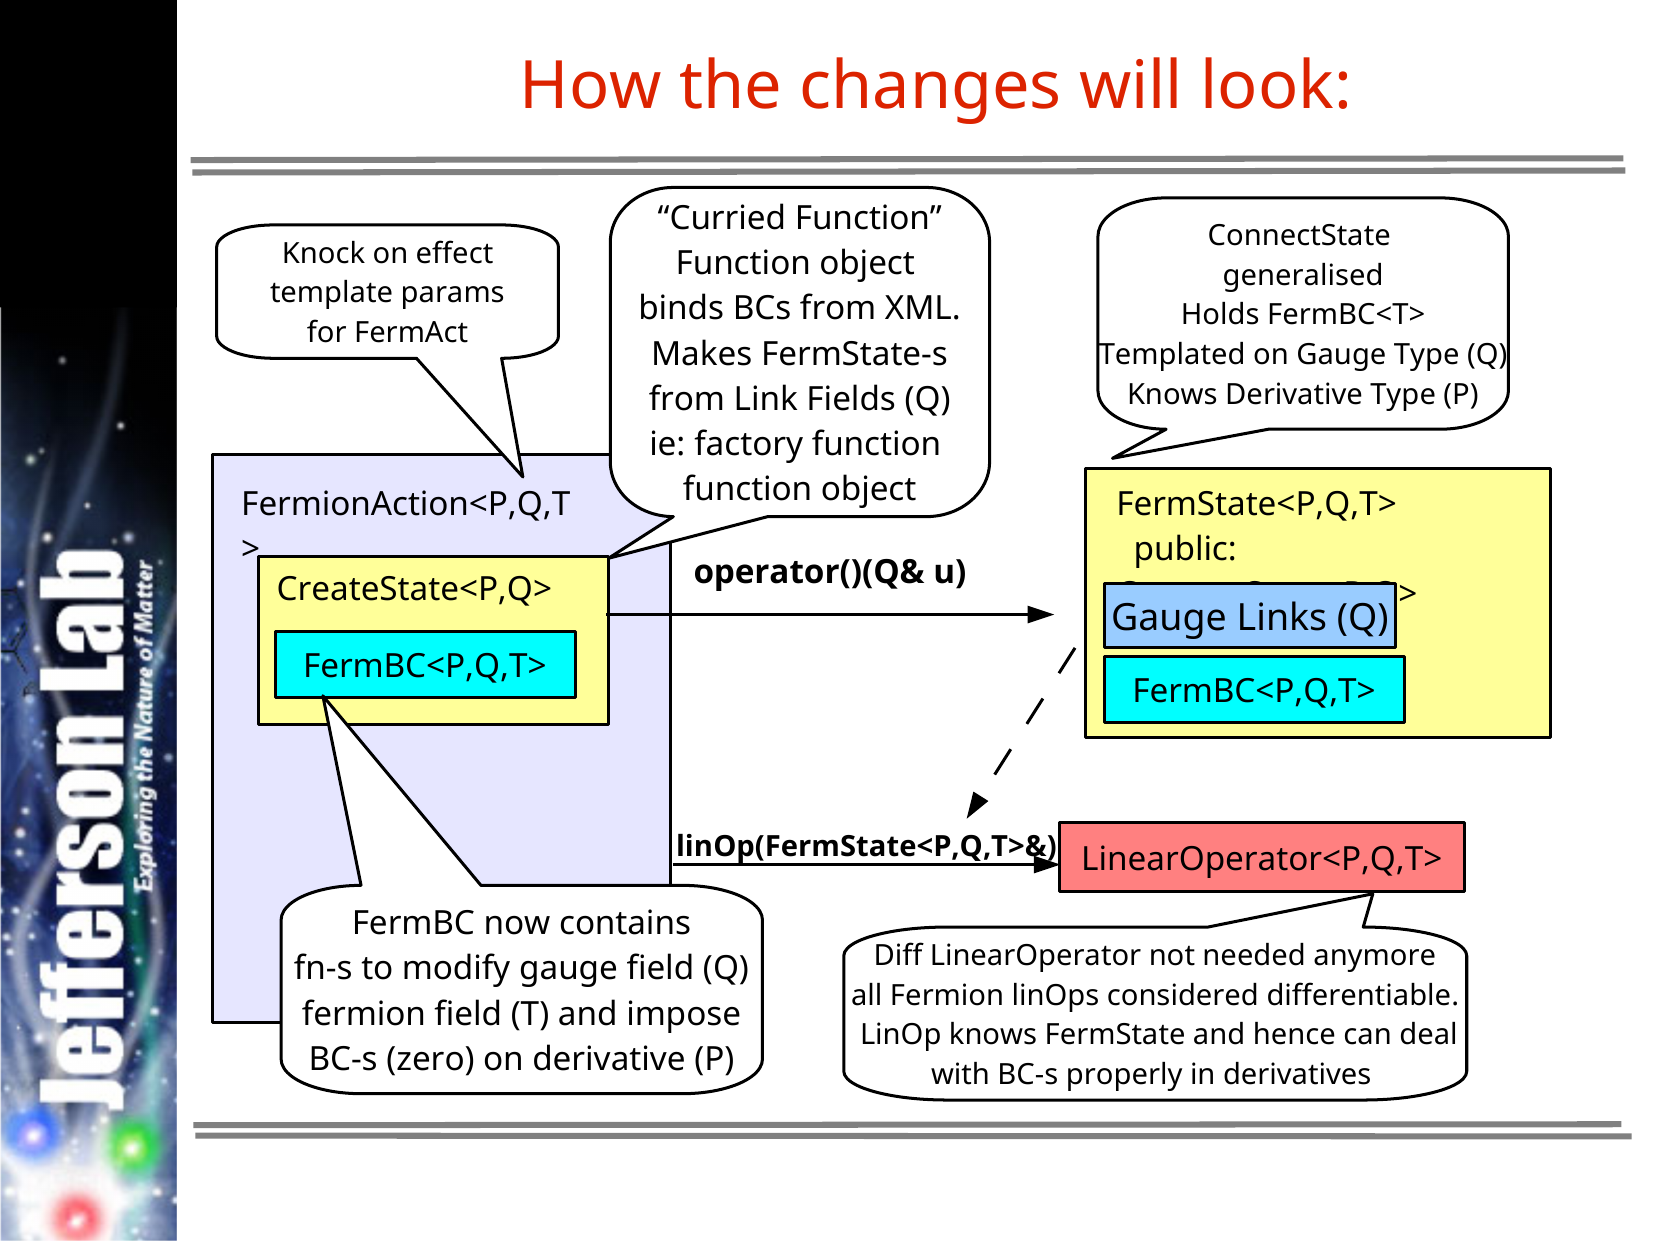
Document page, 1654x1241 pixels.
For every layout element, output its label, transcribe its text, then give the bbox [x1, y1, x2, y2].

text_box FermBC<P,Q,T> [1104, 656, 1405, 723]
text_box Knock on effect template params for FermAct [216, 224, 559, 477]
text_box FermBC<P,Q,T> [275, 631, 576, 698]
text_box Diff LinearOperator not needed anymore all Fermion linOps considered differentiable. LinOp knows FermState and hence can deal with BC-s properly in derivatives [843, 893, 1467, 1101]
text_box FermionAction<P,Q,T> [225, 470, 598, 536]
text_box Gauge Links (Q) [1104, 583, 1396, 648]
text_box FermBC now contains fn-s to modify gauge field (Q) fermion field (T) and impose BC-s (zero) on derivative (P) [281, 695, 763, 1094]
picture [2, 308, 176, 1240]
title How the changes will look: [235, 17, 1638, 149]
text_box CreateState<P,Q> [260, 556, 592, 621]
text_box LinearOperator<P,Q,T> [1059, 822, 1465, 892]
text_box [1085, 468, 1551, 738]
text_box ConnectState generalised Holds FermBC<T> Templated on Gauge Type (Q) Knows Derivative Type (P) [1097, 197, 1509, 459]
text_box FermState<P,Q,T> public: ConnectState<P,Q> [1100, 470, 1561, 582]
text_box “Curried Function” Function object binds BCs from XML. Makes FermState-s from Link Fields (Q) ie: factory function function object [608, 187, 990, 559]
text_box [212, 454, 671, 1023]
